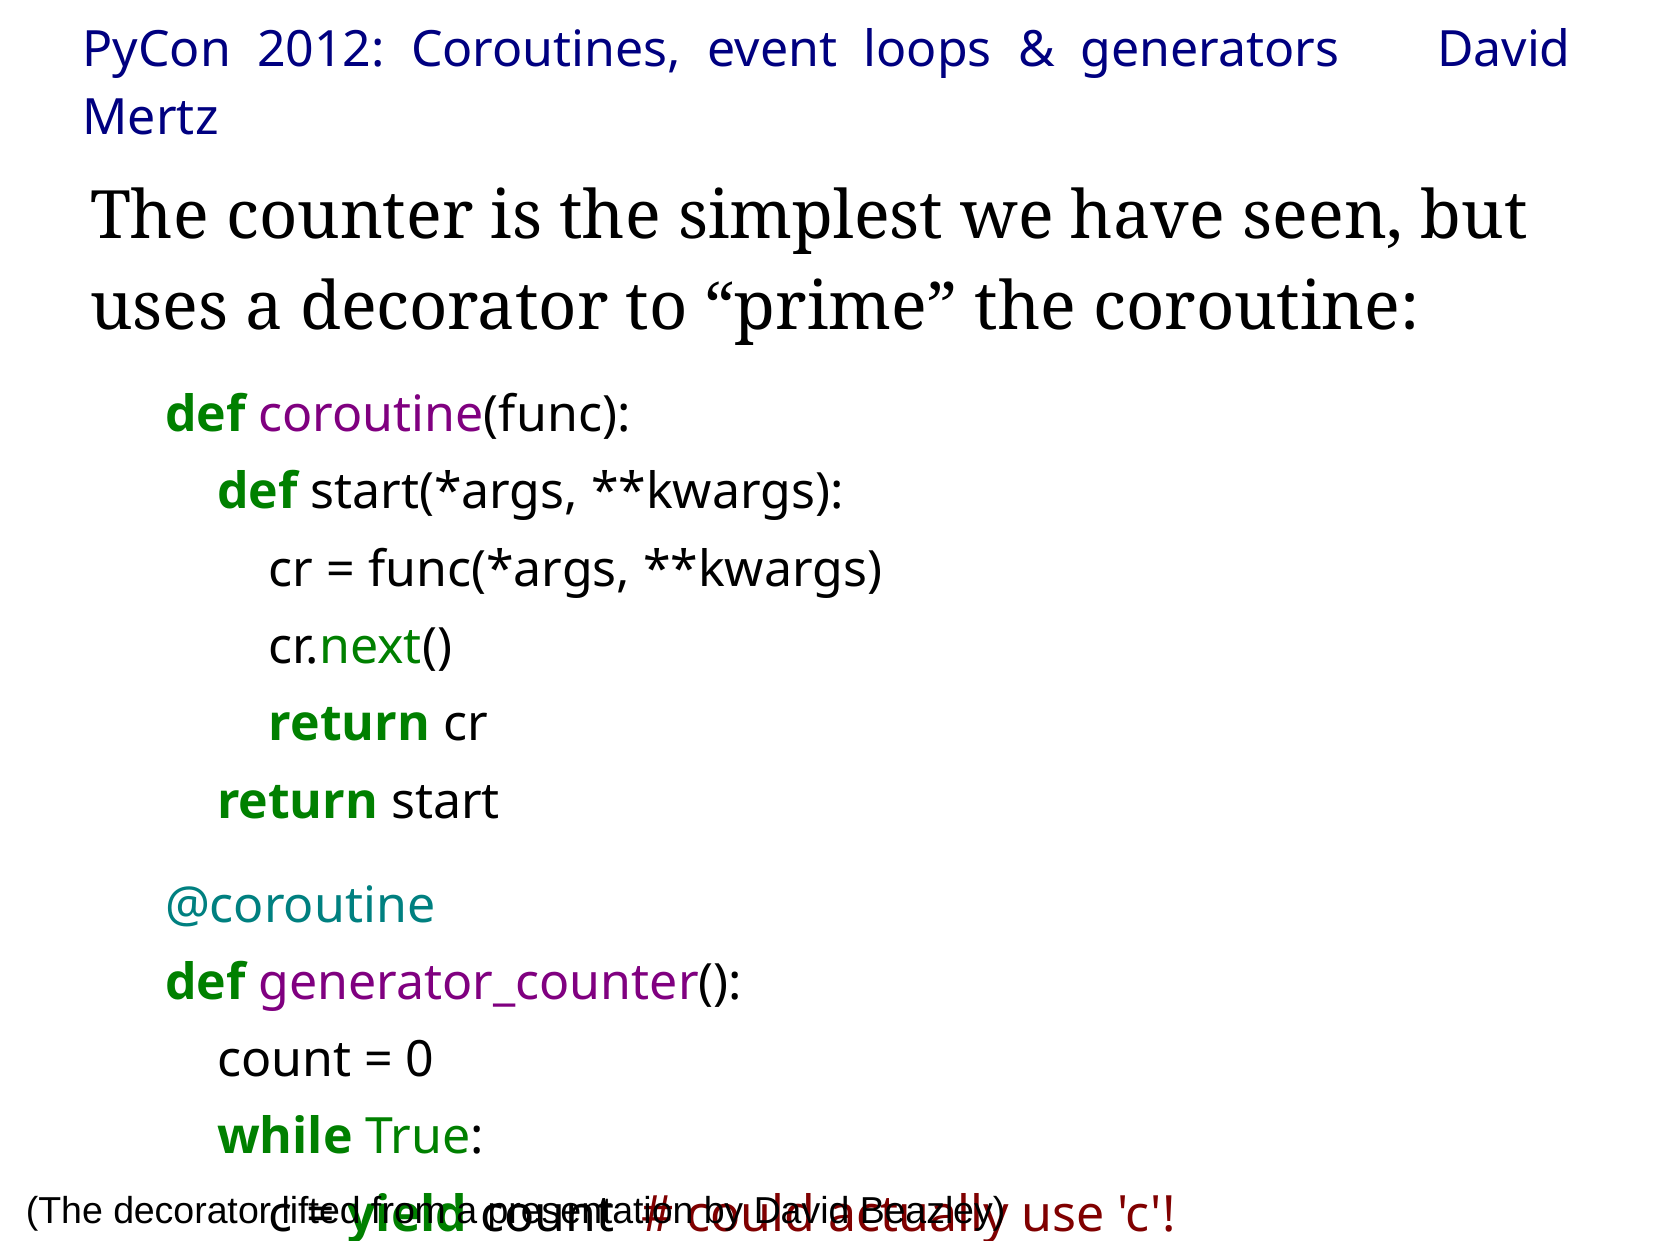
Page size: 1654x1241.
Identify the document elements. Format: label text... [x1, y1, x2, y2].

title PyCon 2012: Coroutines, event loops & generators David Mertz [82, 49, 1571, 113]
text_box (The decorator lifted from a presentation by David Beazley) [11, 1182, 1023, 1235]
list The counter is the simplest we have seen, but uses a decorator to “prime” the coroutine: def coroutine(func): def start(*args, **kwargs): cr = func(*args, **kwargs) cr.next() return cr return start @coroutine def generator_counter(): count = 0 while True: c = yield count # could actually use 'c'! count += 1 [90, 167, 1561, 1075]
